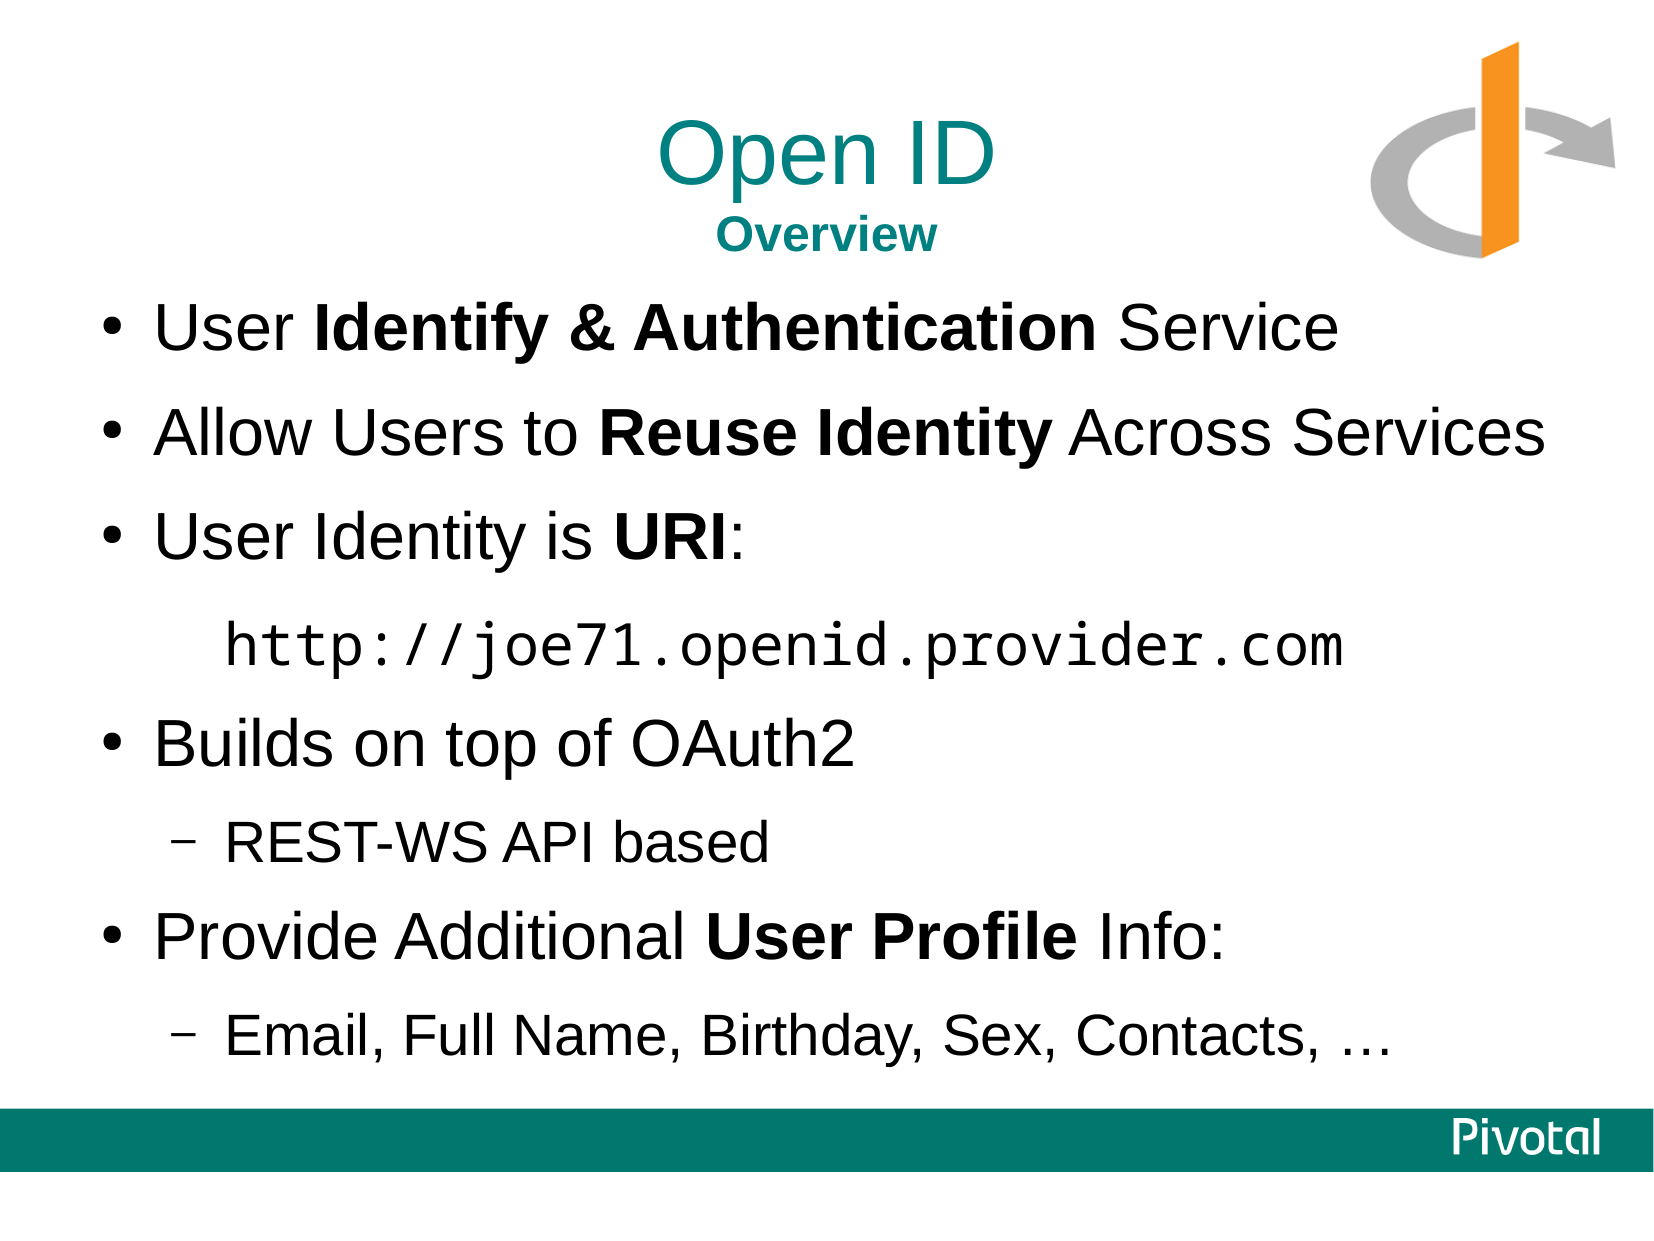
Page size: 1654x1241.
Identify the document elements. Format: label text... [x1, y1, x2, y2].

text_box Overview [0, 198, 1654, 274]
title Open ID [82, 49, 1571, 198]
list User Identify & Authentication Service Allow Users to Reuse Identity Across Services User Identity is URI: http://joe71.openid.provider.com Builds on top of OAuth2 REST-WS API based Provide Additional User Profile Info: Email, Full Name, Birthday, Sex, Contacts, … [82, 290, 1571, 1109]
picture [1370, 32, 1616, 198]
picture [1452, 1115, 1601, 1158]
